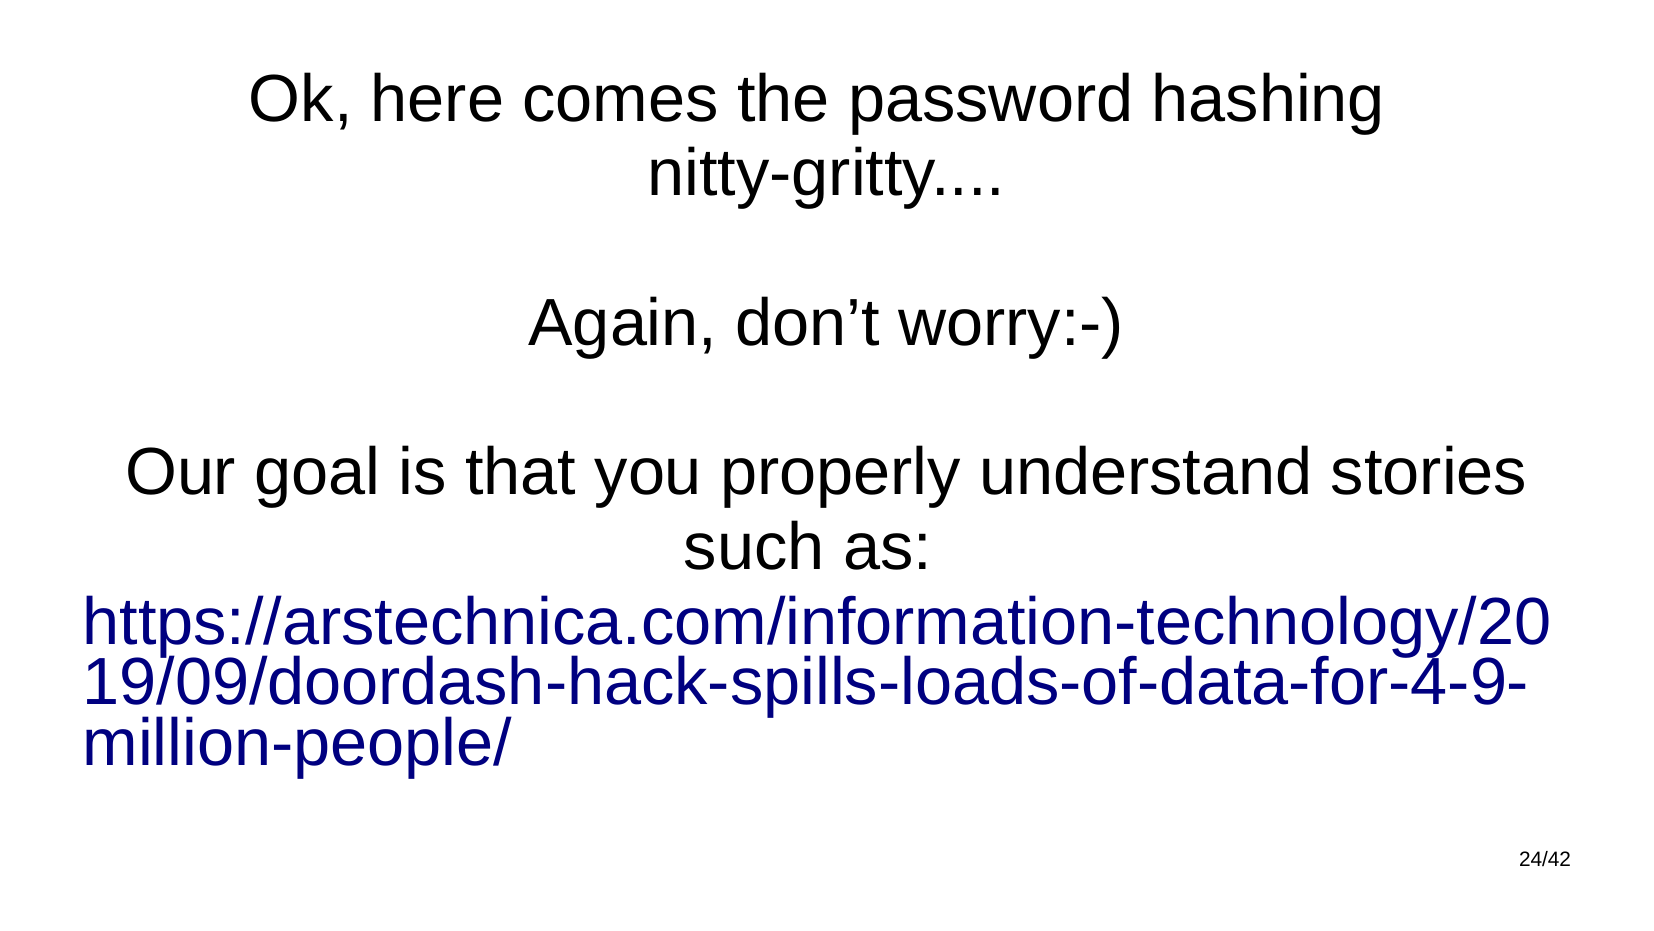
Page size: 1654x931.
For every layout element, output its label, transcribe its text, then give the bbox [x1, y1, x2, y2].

subtitle Ok, here comes the password hashing nitty-gritty.... Again, don’t worry:-) Our goal is that you properly understand stories such as: https://arstechnica.com/information-technology/2019/09/doordash-hack-spills-loads-of-data-for-4-9-million-people/ [82, 37, 1571, 757]
